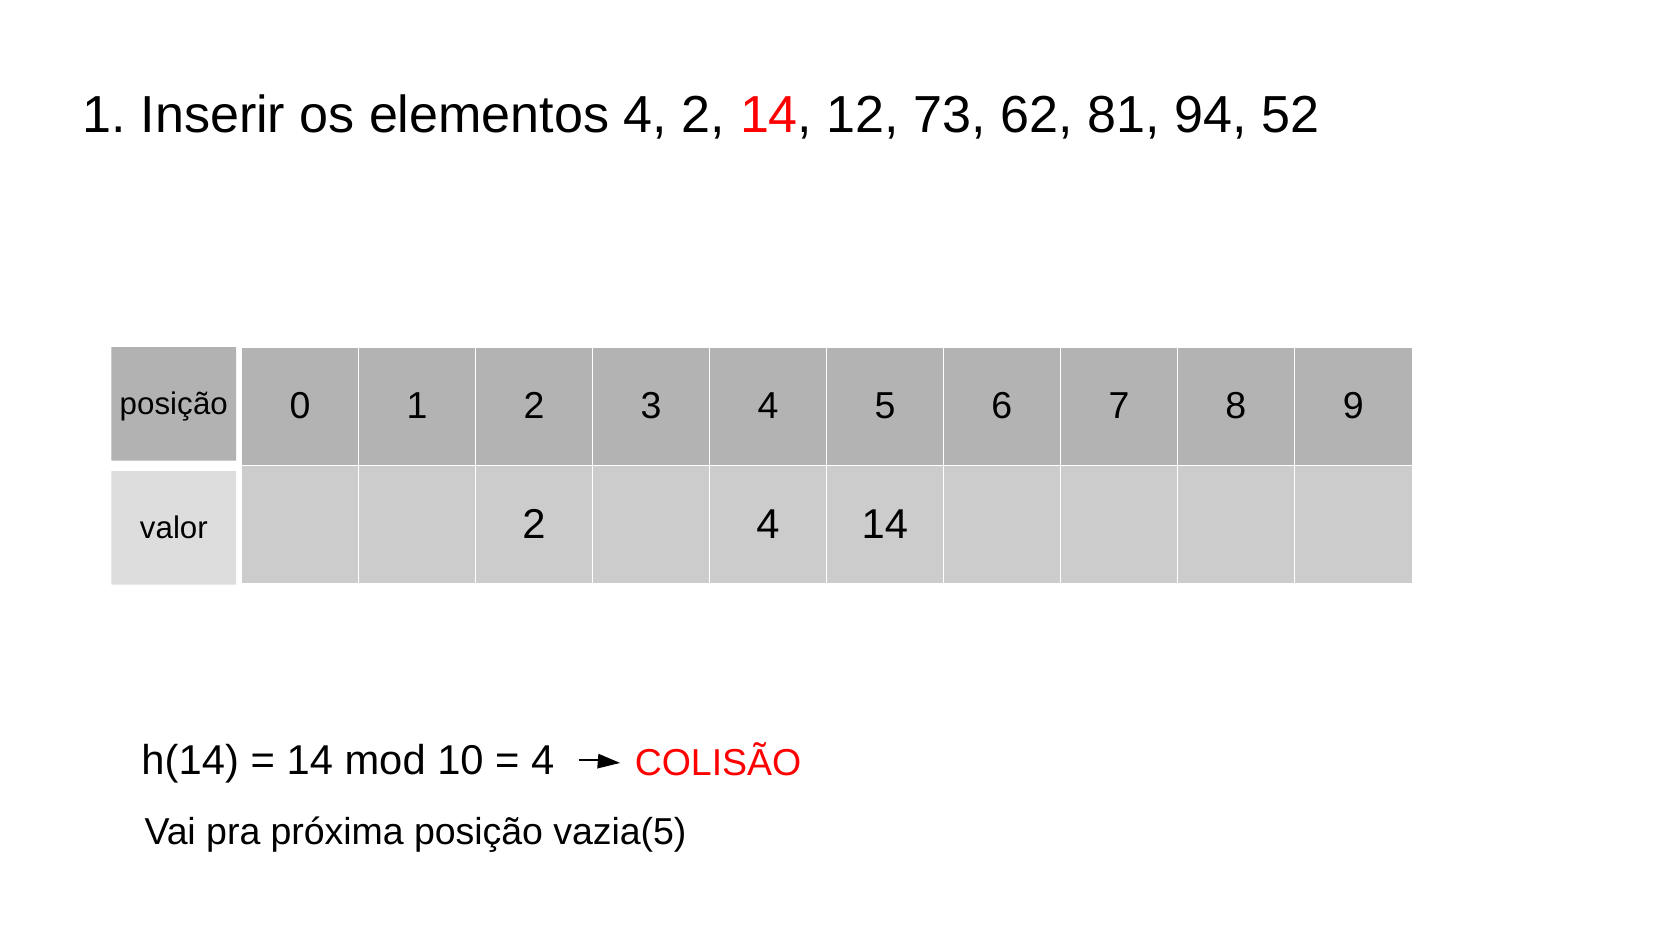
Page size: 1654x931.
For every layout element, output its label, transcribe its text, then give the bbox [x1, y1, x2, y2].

text_box posição [111, 347, 237, 461]
table_header 4 [710, 348, 826, 465]
table_header 9 [1295, 348, 1412, 465]
table_cell [1061, 466, 1177, 583]
table_cell 14 [827, 466, 943, 583]
table_header 3 [593, 348, 709, 465]
table_header 6 [944, 348, 1060, 465]
text_box h(14) = 14 mod 10 = 4 [126, 729, 579, 791]
table_cell [242, 466, 358, 583]
table_cell [359, 466, 475, 583]
table_header 7 [1061, 348, 1177, 465]
table_cell 4 [710, 466, 826, 583]
text_box COLISÃO [620, 734, 817, 792]
table_header 1 [359, 348, 475, 465]
text_box Vai pra próxima posição vazia(5) [129, 803, 709, 902]
table_cell [944, 466, 1060, 583]
text_box valor [111, 471, 237, 585]
table_header 0 [242, 348, 358, 465]
table_header 5 [827, 348, 943, 465]
table_header 2 [476, 348, 592, 465]
title 1. Inserir os elementos 4, 2, 14, 12, 73, 62, 81, 94, 52 [82, 37, 1571, 193]
table_cell [593, 466, 709, 583]
table_cell [1178, 466, 1294, 583]
table_cell 2 [476, 466, 592, 583]
table_header 8 [1178, 348, 1294, 465]
table_cell [1295, 466, 1412, 583]
